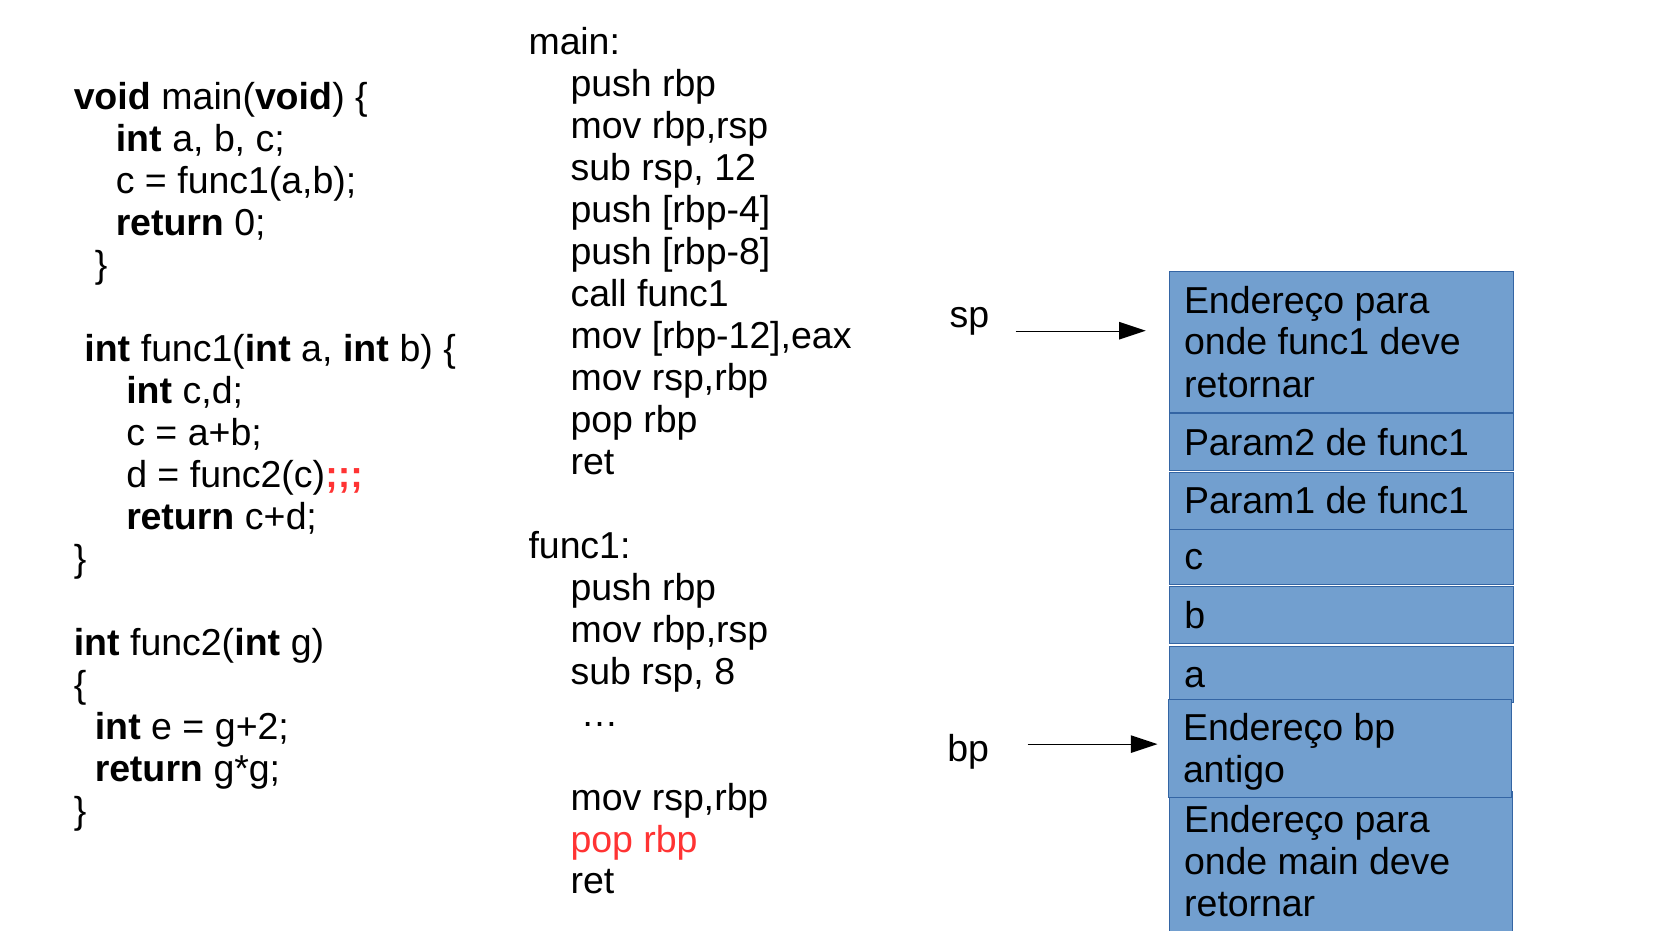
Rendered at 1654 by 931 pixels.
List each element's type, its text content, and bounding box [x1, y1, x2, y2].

text_box Param1 de func1 [1169, 472, 1514, 530]
text_box Endereço para onde main deve retornar [1169, 791, 1513, 931]
text_box Endereço bp antigo [1168, 699, 1512, 798]
text_box Param2 de func1 [1169, 413, 1514, 471]
text_box Endereço para onde func1 deve retornar [1169, 271, 1514, 413]
text_box main: push rbp mov rbp,rsp sub rsp, 12 push [rbp-4] push [rbp-8] call func1 mov [rbp-12],eax mov rsp,rbp pop rbp ret func1: push rbp mov rbp,rsp sub rsp, 8 … mov rsp,rbp pop rbp ret [513, 12, 939, 910]
text_box b [1169, 586, 1514, 644]
text_box sp [939, 285, 1004, 343]
text_box a [1169, 646, 1514, 703]
text_box void main(void) { int a, b, c; c = func1(a,b); return 0; } int func1(int a, int b) { int c,d; c = a+b; d = func2(c);;; return c+d; } int func2(int g) { int e = g+2; return g*g; } [59, 67, 485, 839]
text_box c [1169, 530, 1514, 585]
text_box bp [932, 720, 1004, 778]
